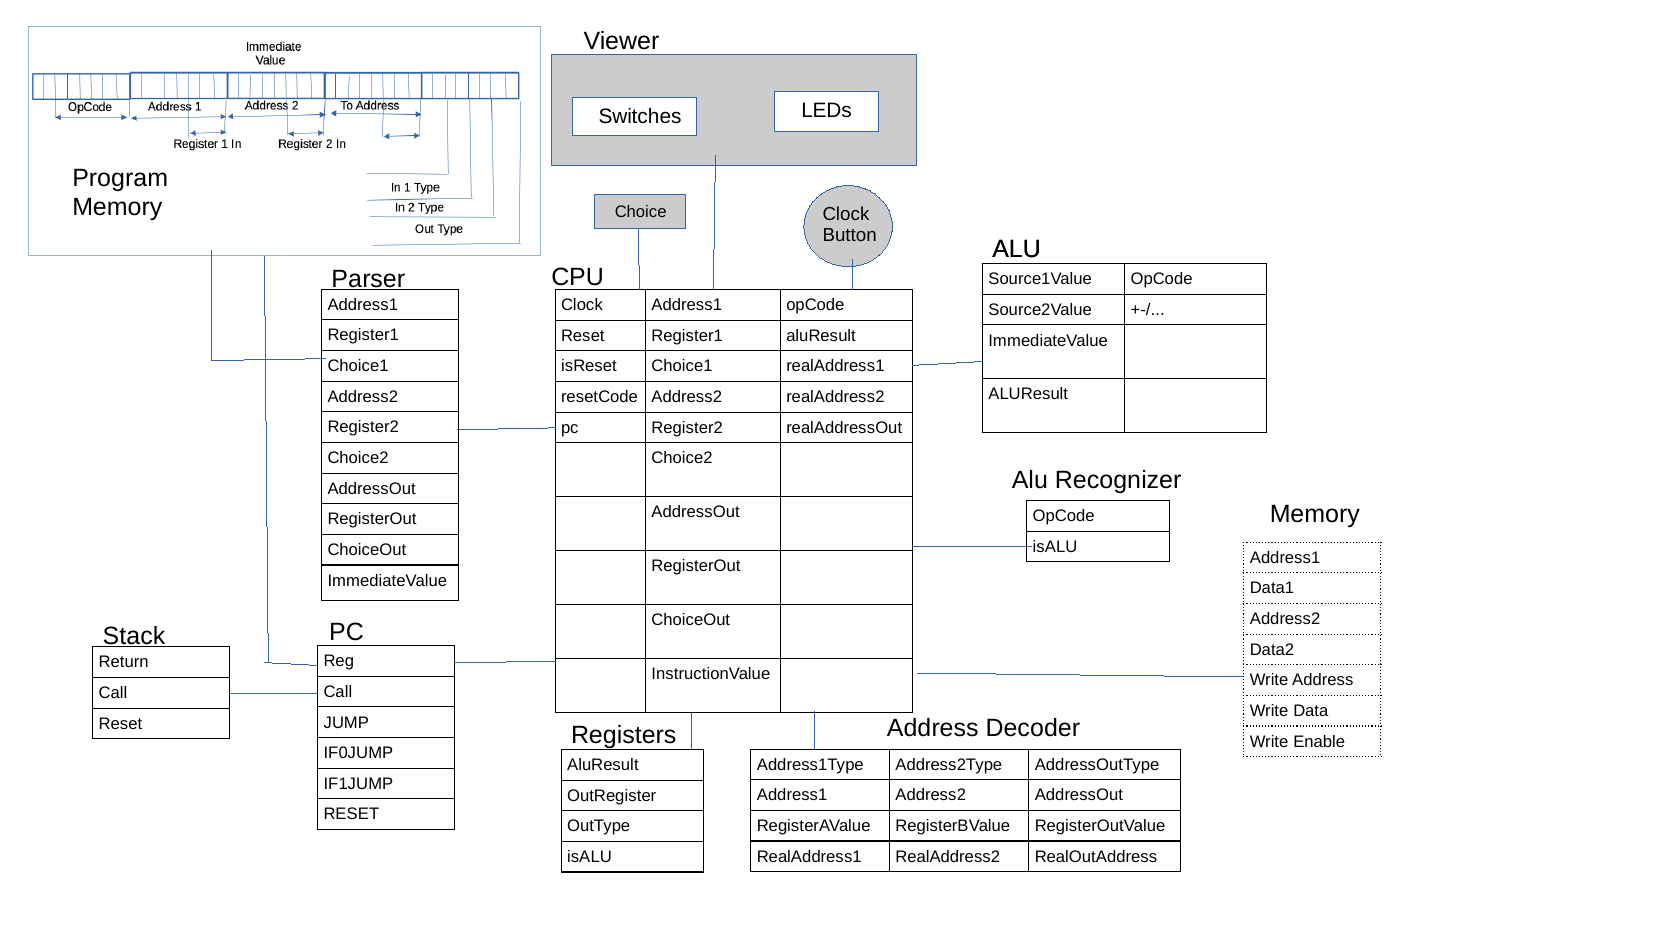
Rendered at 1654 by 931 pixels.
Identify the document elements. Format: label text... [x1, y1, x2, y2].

table_header Address1 [646, 290, 780, 320]
text_box Switches [583, 97, 714, 136]
table_cell isALU [1027, 532, 1169, 561]
table_cell [781, 497, 912, 550]
table_cell [556, 443, 645, 496]
table_cell ImmediateValue [983, 325, 1124, 378]
text_box ALU [977, 227, 1057, 271]
table_cell [781, 551, 912, 604]
table_cell [1125, 379, 1266, 432]
table_cell ALUResult [983, 379, 1124, 432]
table_header Reg [318, 646, 454, 676]
table_cell isALU [562, 842, 703, 871]
table_cell AddressOut [1029, 780, 1180, 810]
table_cell [556, 497, 645, 550]
table_cell [781, 443, 912, 496]
table_cell Address1 [751, 780, 889, 810]
table_cell RegisterBValue [890, 811, 1028, 840]
text_box [803, 211, 807, 241]
table_cell Address2 [890, 780, 1028, 810]
text_box LEDs [786, 91, 867, 130]
table_cell realAddress2 [781, 382, 912, 412]
table_cell Register1 [322, 320, 458, 350]
text_box Stack [87, 614, 200, 659]
table_header OpCode [1125, 264, 1266, 294]
table_cell Reset [93, 709, 229, 738]
text_box Clock Button [807, 196, 892, 254]
table_cell realAddress1 [781, 351, 912, 381]
table_cell Data2 [1244, 634, 1381, 665]
table_cell RegisterOut [646, 551, 780, 604]
table_header Return [93, 647, 229, 677]
table_cell [1125, 325, 1266, 378]
table_cell OutRegister [562, 781, 703, 810]
table_cell Write Address [1244, 665, 1381, 695]
text_box [594, 194, 686, 229]
table_cell Data1 [1244, 573, 1381, 603]
table_cell Register2 [646, 413, 780, 442]
picture [23, 19, 547, 263]
table_cell JUMP [318, 707, 454, 737]
text_box Program Memory [57, 156, 200, 228]
table_cell [556, 605, 645, 658]
table_cell resetCode [556, 382, 645, 412]
table_header Clock [556, 290, 645, 320]
table_cell +-/... [1125, 295, 1266, 324]
table_cell Reset [556, 321, 645, 350]
table_cell Choice1 [322, 351, 458, 381]
table_cell Call [318, 677, 454, 706]
table_cell [781, 659, 912, 712]
table_cell Call [93, 678, 229, 708]
text_box Address Decoder [872, 706, 1096, 749]
table_cell realAddressOut [781, 413, 912, 442]
text_box Viewer [568, 19, 675, 63]
text_box Alu Recognizer [997, 458, 1226, 530]
table_cell [556, 551, 645, 604]
table_cell RealAddress2 [890, 842, 1028, 871]
table_cell RealAddress1 [751, 842, 889, 871]
table_header Address2Type [890, 750, 1028, 779]
table_cell RegisterOut [322, 504, 458, 534]
text_box Memory [1255, 492, 1375, 536]
table_cell RealOutAddress [1029, 842, 1180, 871]
text_box [818, 185, 878, 196]
table_cell Register2 [322, 412, 458, 442]
text_box [551, 54, 917, 166]
table_cell RESET [318, 799, 454, 829]
table_header Address1 [322, 290, 458, 319]
table_header Source1Value [983, 264, 1124, 294]
table_header opCode [781, 290, 912, 320]
text_box [816, 254, 881, 267]
table_cell Write Enable [1244, 726, 1381, 757]
table_cell Source2Value [983, 295, 1124, 324]
text_box Choice [600, 195, 682, 229]
table_cell pc [556, 413, 645, 442]
table_cell isReset [556, 351, 645, 381]
table_cell RegisterOutValue [1029, 811, 1180, 840]
table_cell Choice1 [646, 351, 780, 381]
table_cell AddressOut [646, 497, 780, 550]
table_cell AddressOut [322, 474, 458, 503]
table_cell InstructionValue [646, 659, 780, 712]
text_box CPU [536, 254, 631, 298]
table_cell Address2 [322, 382, 458, 411]
table_cell ChoiceOut [646, 605, 780, 658]
table_cell RegisterAValue [751, 811, 889, 840]
table_header Address1Type [751, 750, 889, 779]
text_box PC [314, 610, 427, 655]
table_cell ChoiceOut [322, 535, 458, 564]
table_cell Write Data [1244, 695, 1381, 726]
table_header AddressOutType [1029, 750, 1180, 779]
table_cell Choice2 [322, 443, 458, 473]
table_cell Register1 [646, 321, 780, 350]
table_cell IF1JUMP [318, 769, 454, 798]
table_cell [556, 659, 645, 712]
table_header Address1 [1244, 542, 1381, 573]
table_header AluResult [562, 750, 703, 780]
table_cell Address2 [646, 382, 780, 412]
table_cell aluResult [781, 321, 912, 350]
table_cell ImmediateValue [322, 566, 458, 600]
table_cell [781, 605, 912, 658]
text_box Registers [556, 713, 692, 756]
text_box Parser [316, 257, 429, 301]
table_cell IF0JUMP [318, 738, 454, 768]
table_cell Choice2 [646, 443, 780, 496]
table_cell OutType [562, 811, 703, 841]
table_cell Address2 [1244, 603, 1381, 634]
